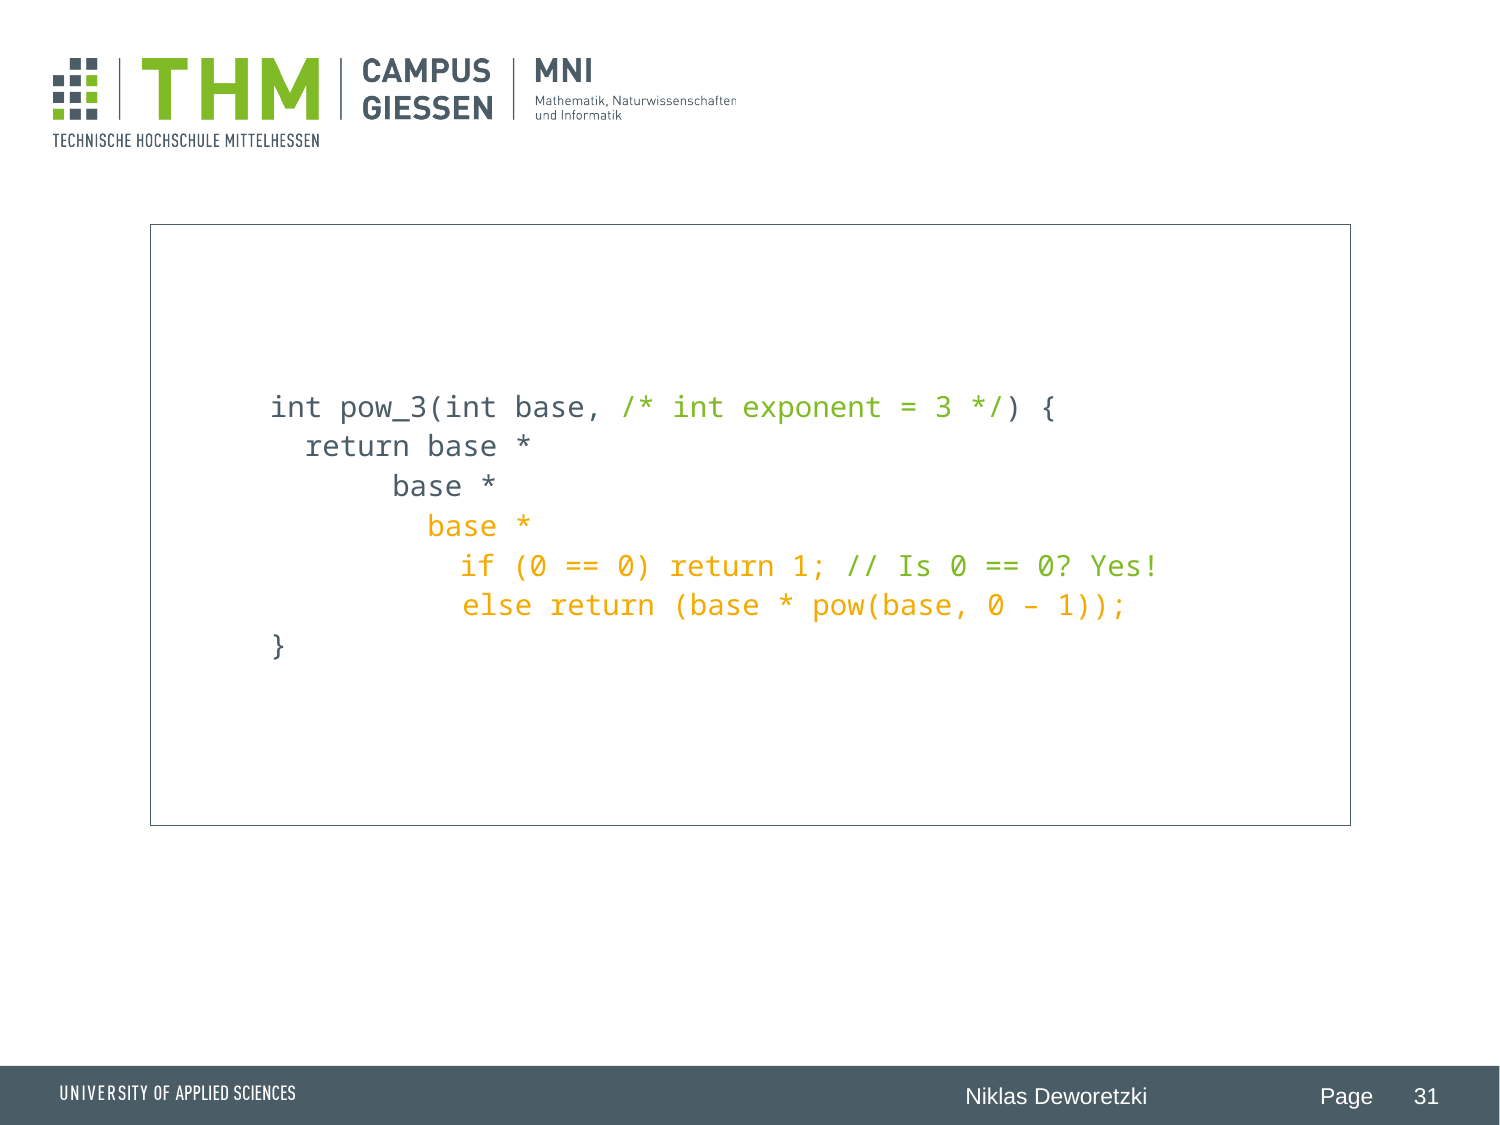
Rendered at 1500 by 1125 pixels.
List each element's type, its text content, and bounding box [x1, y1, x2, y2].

picture [53, 58, 736, 147]
slide_number <number> [1376, 1073, 1455, 1118]
picture [59, 1082, 296, 1104]
text_box int pow_3(int base, /* int exponent = 3 */) { return base * base * base * if (0 == 0) return 1; // Is 0 == 0? Yes! else return (base * pow(base, 0 – 1)); } [150, 224, 1351, 826]
